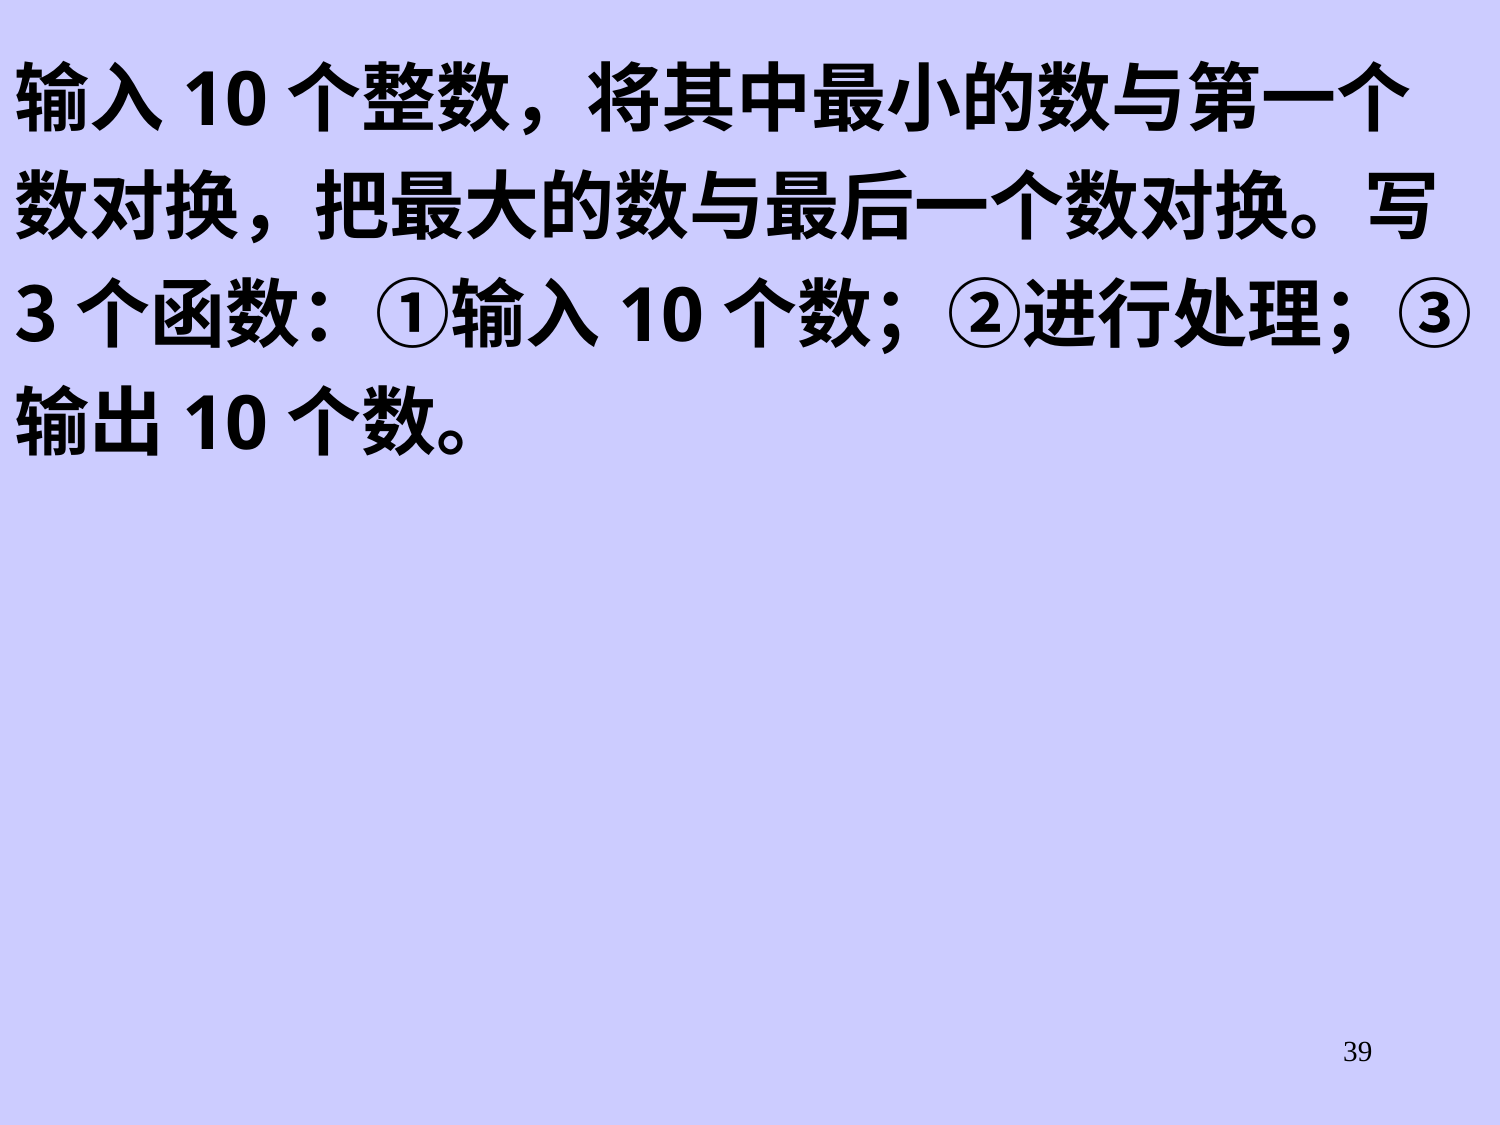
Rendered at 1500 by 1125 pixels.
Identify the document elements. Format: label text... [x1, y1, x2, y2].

text_box 输入10个整数，将其中最小的数与第一个数对换，把最大的数与最后一个数对换。写3个函数：①输入10个数；②进行处理；③输出10个数。 [0, 24, 1500, 473]
text_box <编号> [1074, 1025, 1388, 1101]
